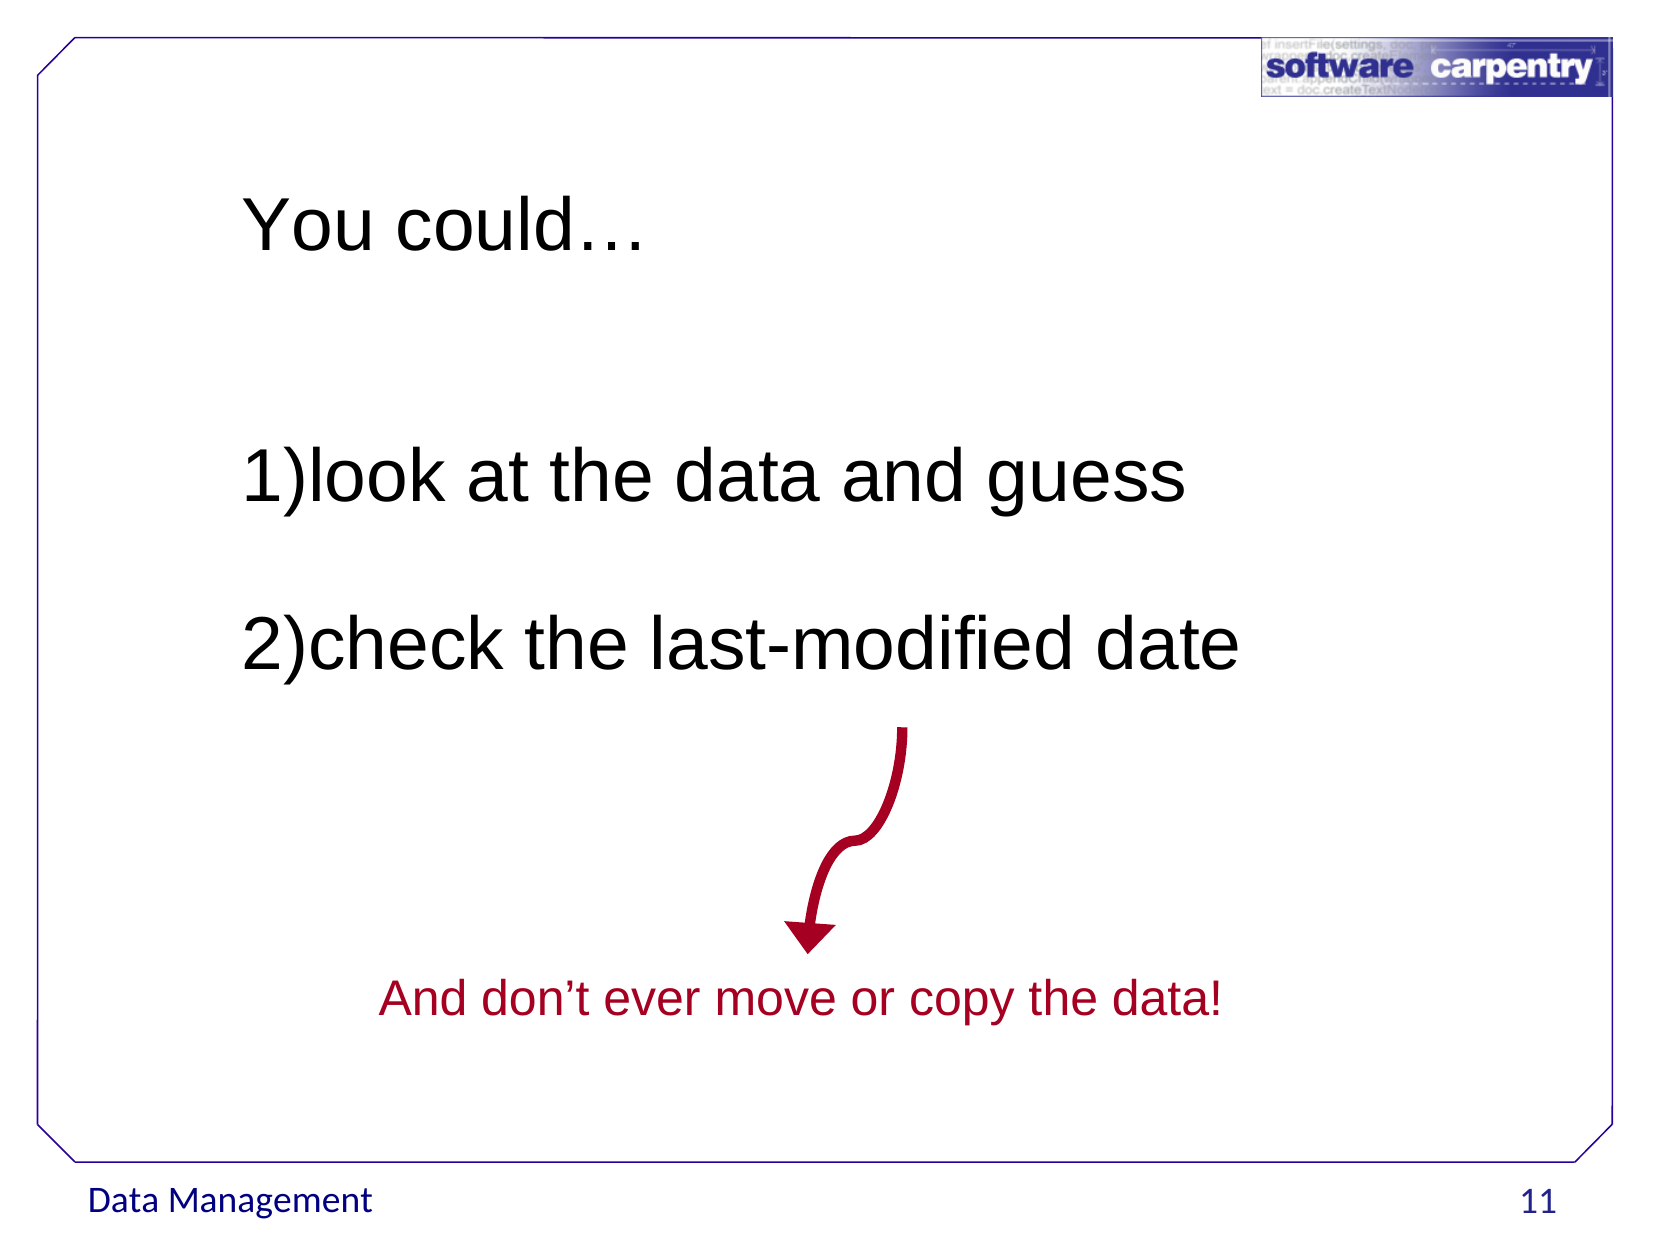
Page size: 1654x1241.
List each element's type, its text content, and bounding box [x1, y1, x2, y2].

text_box <number> [1185, 1168, 1572, 1235]
picture [1261, 37, 1613, 97]
text_box And don’t ever move or copy the data! [363, 963, 1290, 1035]
text_box You could… look at the data and guess check the last-modified date [226, 175, 1517, 694]
